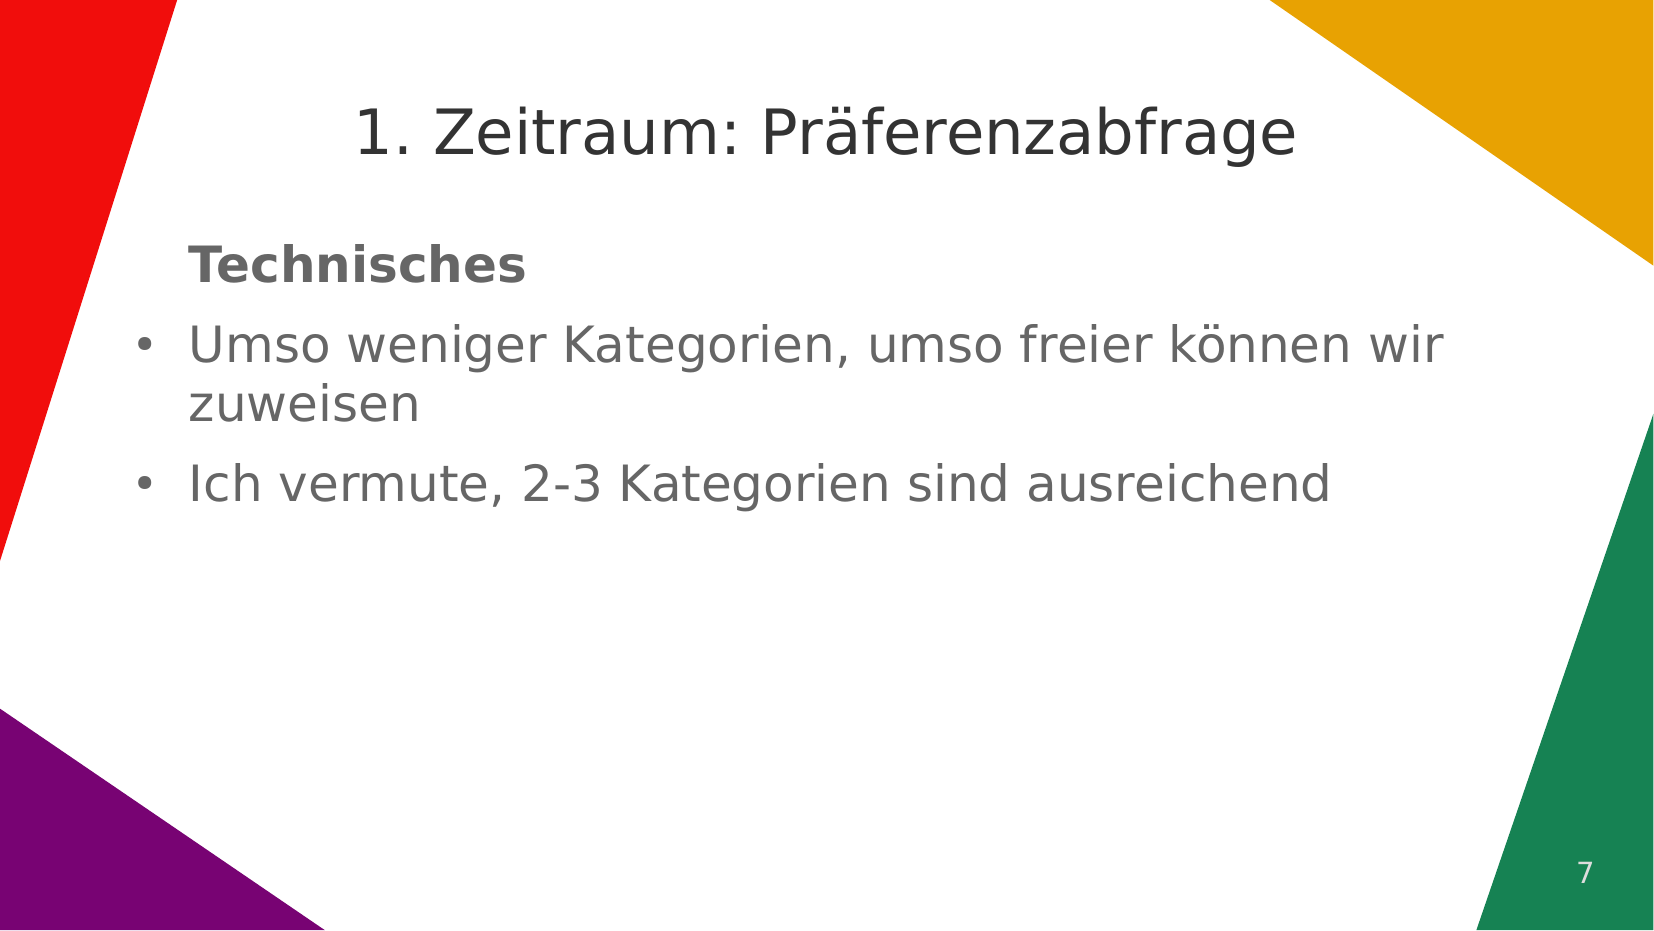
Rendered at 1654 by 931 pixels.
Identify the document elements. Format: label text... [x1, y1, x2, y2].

list Technisches Umso weniger Kategorien, umso freier können wir zuweisen Ich vermute, 2-3 Kategorien sind ausreichend [118, 236, 1536, 827]
title 1. Zeitraum: Präferenzabfrage [118, 59, 1536, 207]
